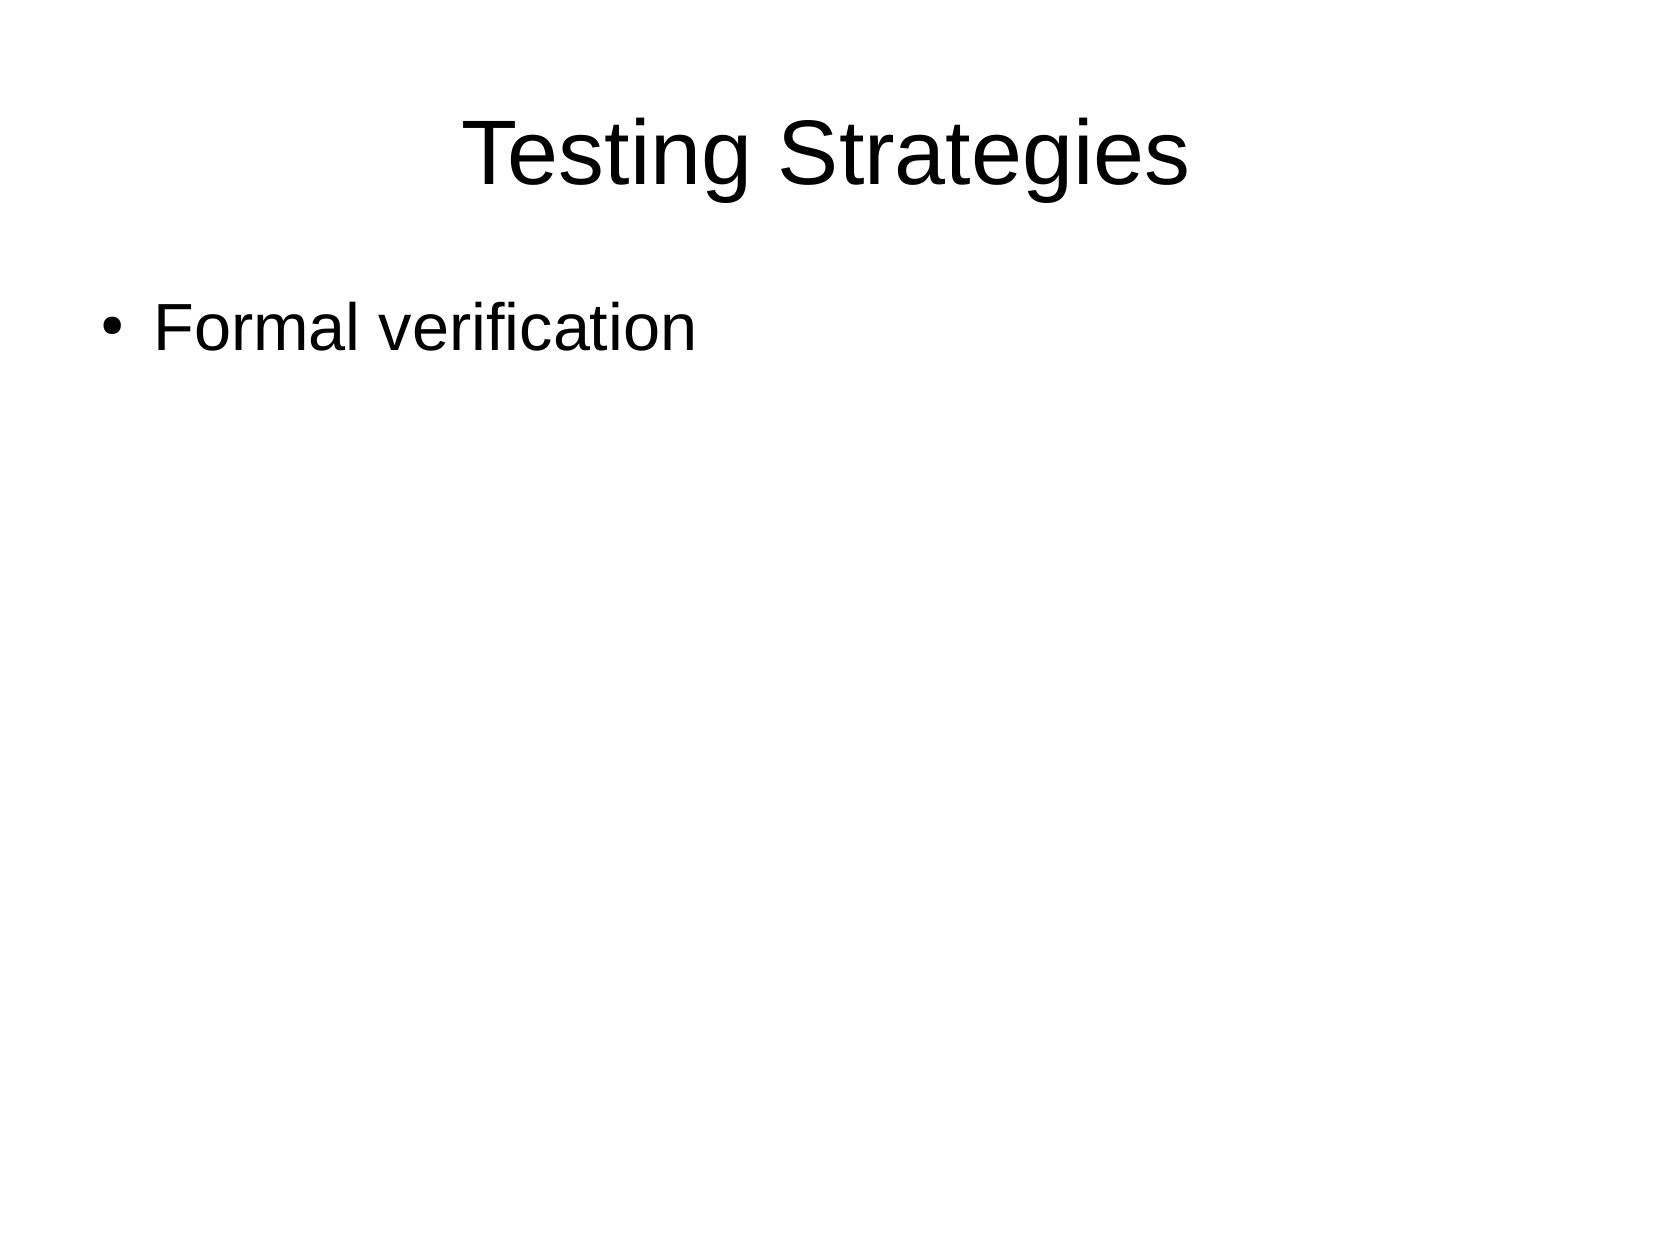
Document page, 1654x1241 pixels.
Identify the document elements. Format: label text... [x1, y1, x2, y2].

list Formal verification [82, 290, 1571, 1109]
title Testing Strategies [82, 49, 1571, 257]
